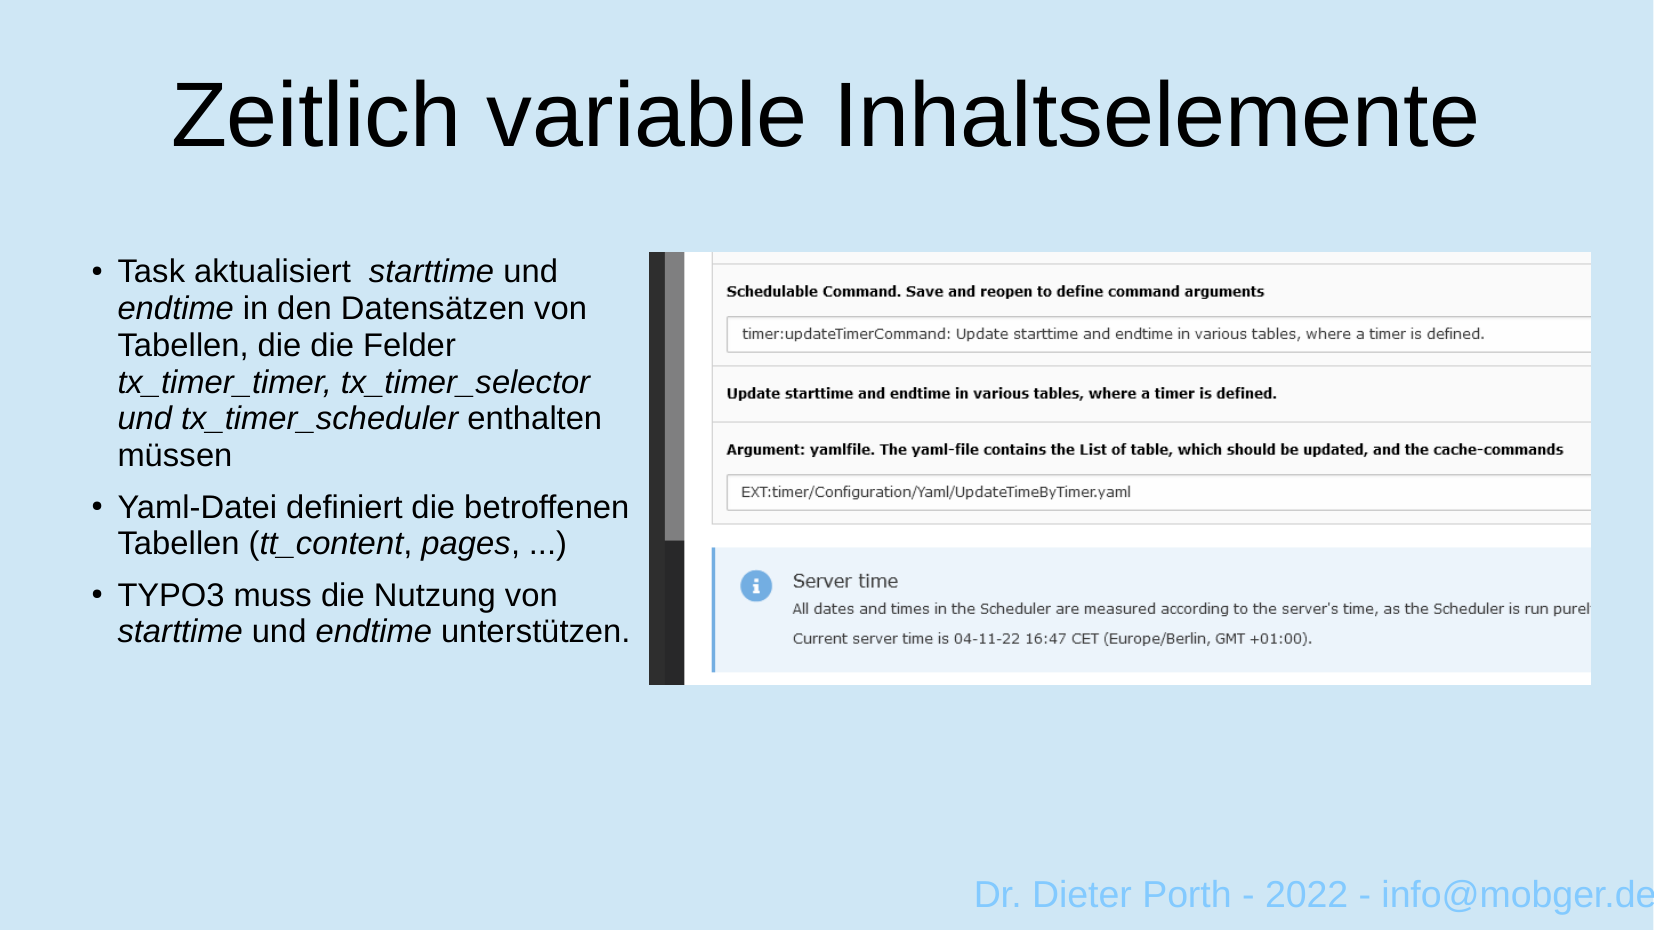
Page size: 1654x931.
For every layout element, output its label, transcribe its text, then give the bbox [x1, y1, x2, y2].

picture [649, 252, 1591, 685]
title Zeitlich variable Inhaltselemente [82, 12, 1571, 218]
title Dr. Dieter Porth - 2022 - info@mobger.de [958, 859, 1654, 931]
list Task aktualisiert starttime und endtime in den Datensätzen von Tabellen, die die Felder tx_timer_timer, tx_timer_selector und tx_timer_scheduler enthalten müssen Yaml-Datei definiert die betroffenen Tabellen (tt_content, pages, ...) TYPO3 muss die Nutzung von starttime und endtime unterstützen. [82, 253, 638, 721]
